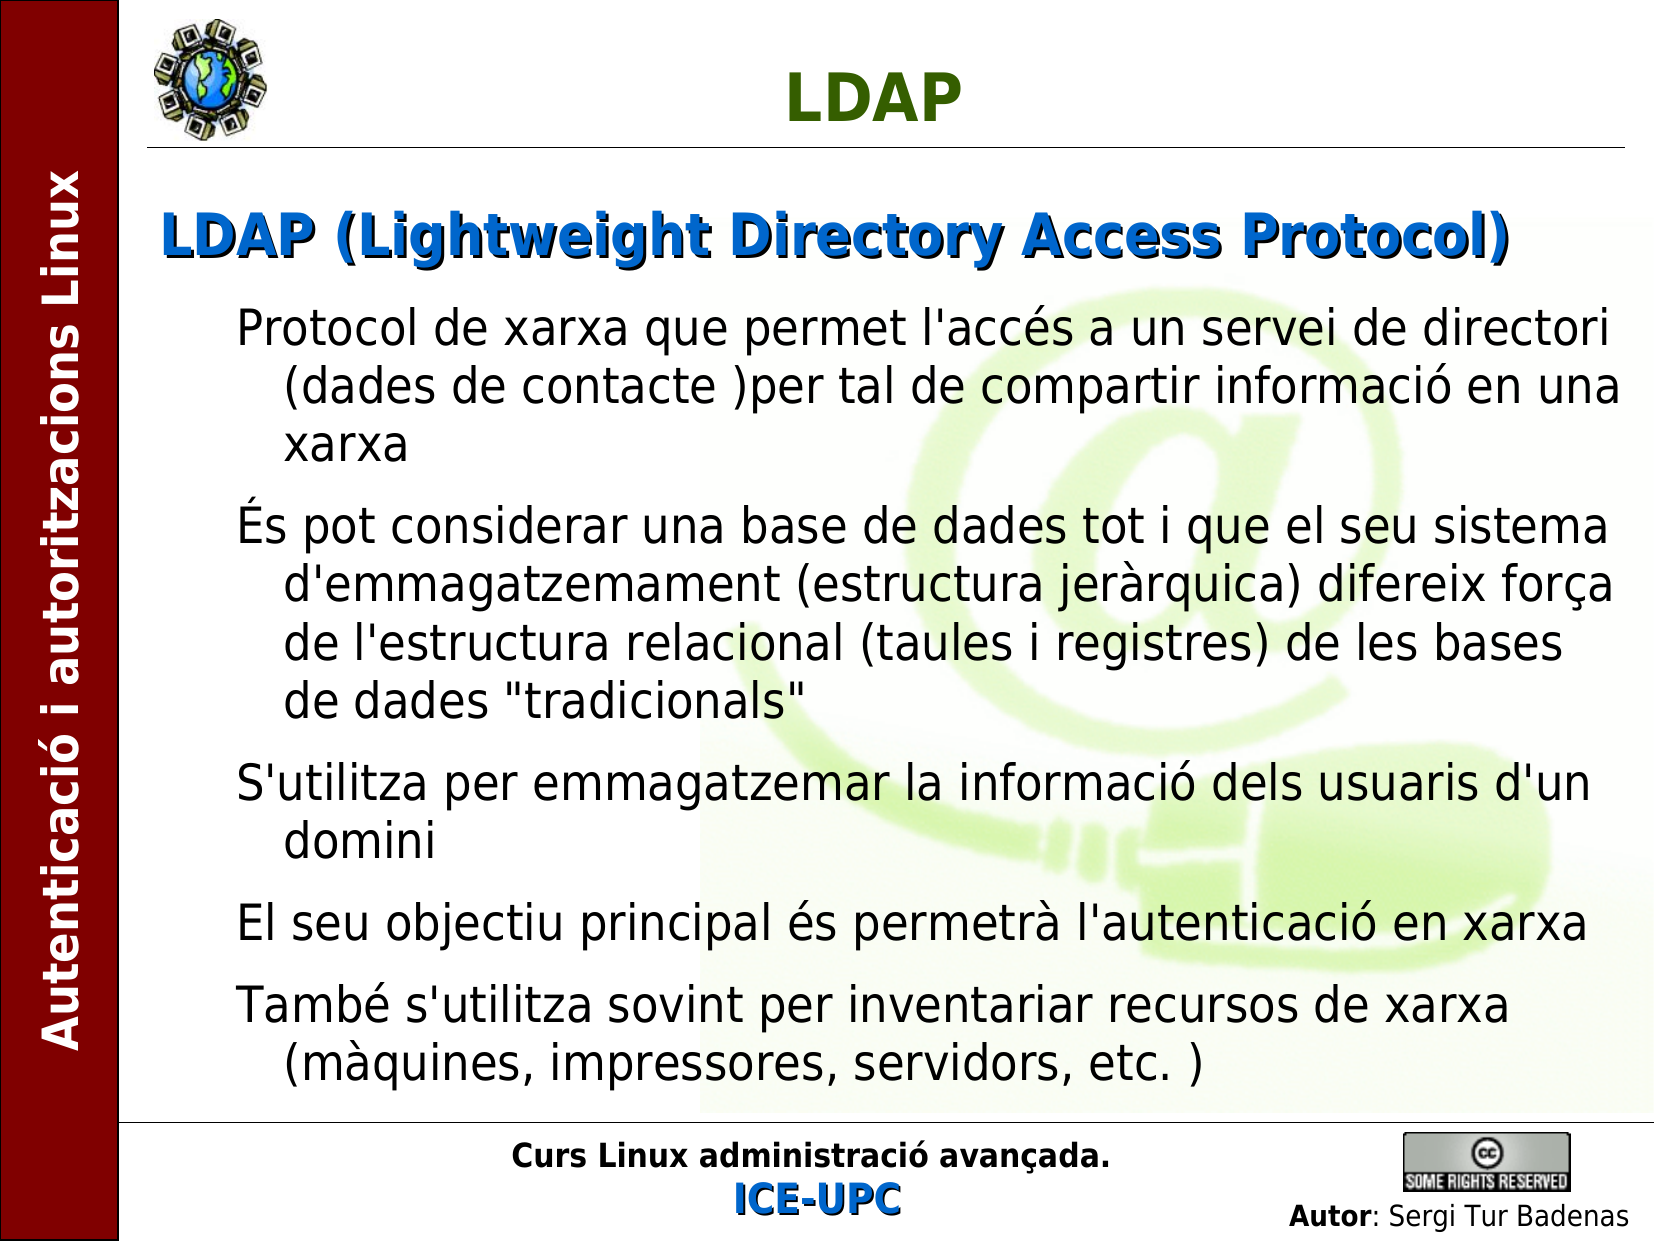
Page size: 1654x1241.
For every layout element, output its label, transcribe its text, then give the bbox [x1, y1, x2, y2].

picture [700, 217, 1654, 1113]
list LDAP (Lightweight Directory Access Protocol) Protocol de xarxa que permet l'accés a un servei de directori (dades de contacte )per tal de compartir informació en una xarxa És pot considerar una base de dades tot i que el seu sistema d'emmagatzemament (estructura jeràrquica) difereix força de l'estructura relacional (taules i registres) de les bases de dades "tradicionals" S'utilitza per emmagatzemar la informació dels usuaris d'un domini El seu objectiu principal és permetrà l'autenticació en xarxa També s'utilitza sovint per inventariar recursos de xarxa (màquines, impressores, servidors, etc. ) [141, 201, 1630, 1093]
title LDAP [129, 56, 1619, 141]
picture [154, 19, 268, 56]
picture [1403, 1132, 1571, 1192]
